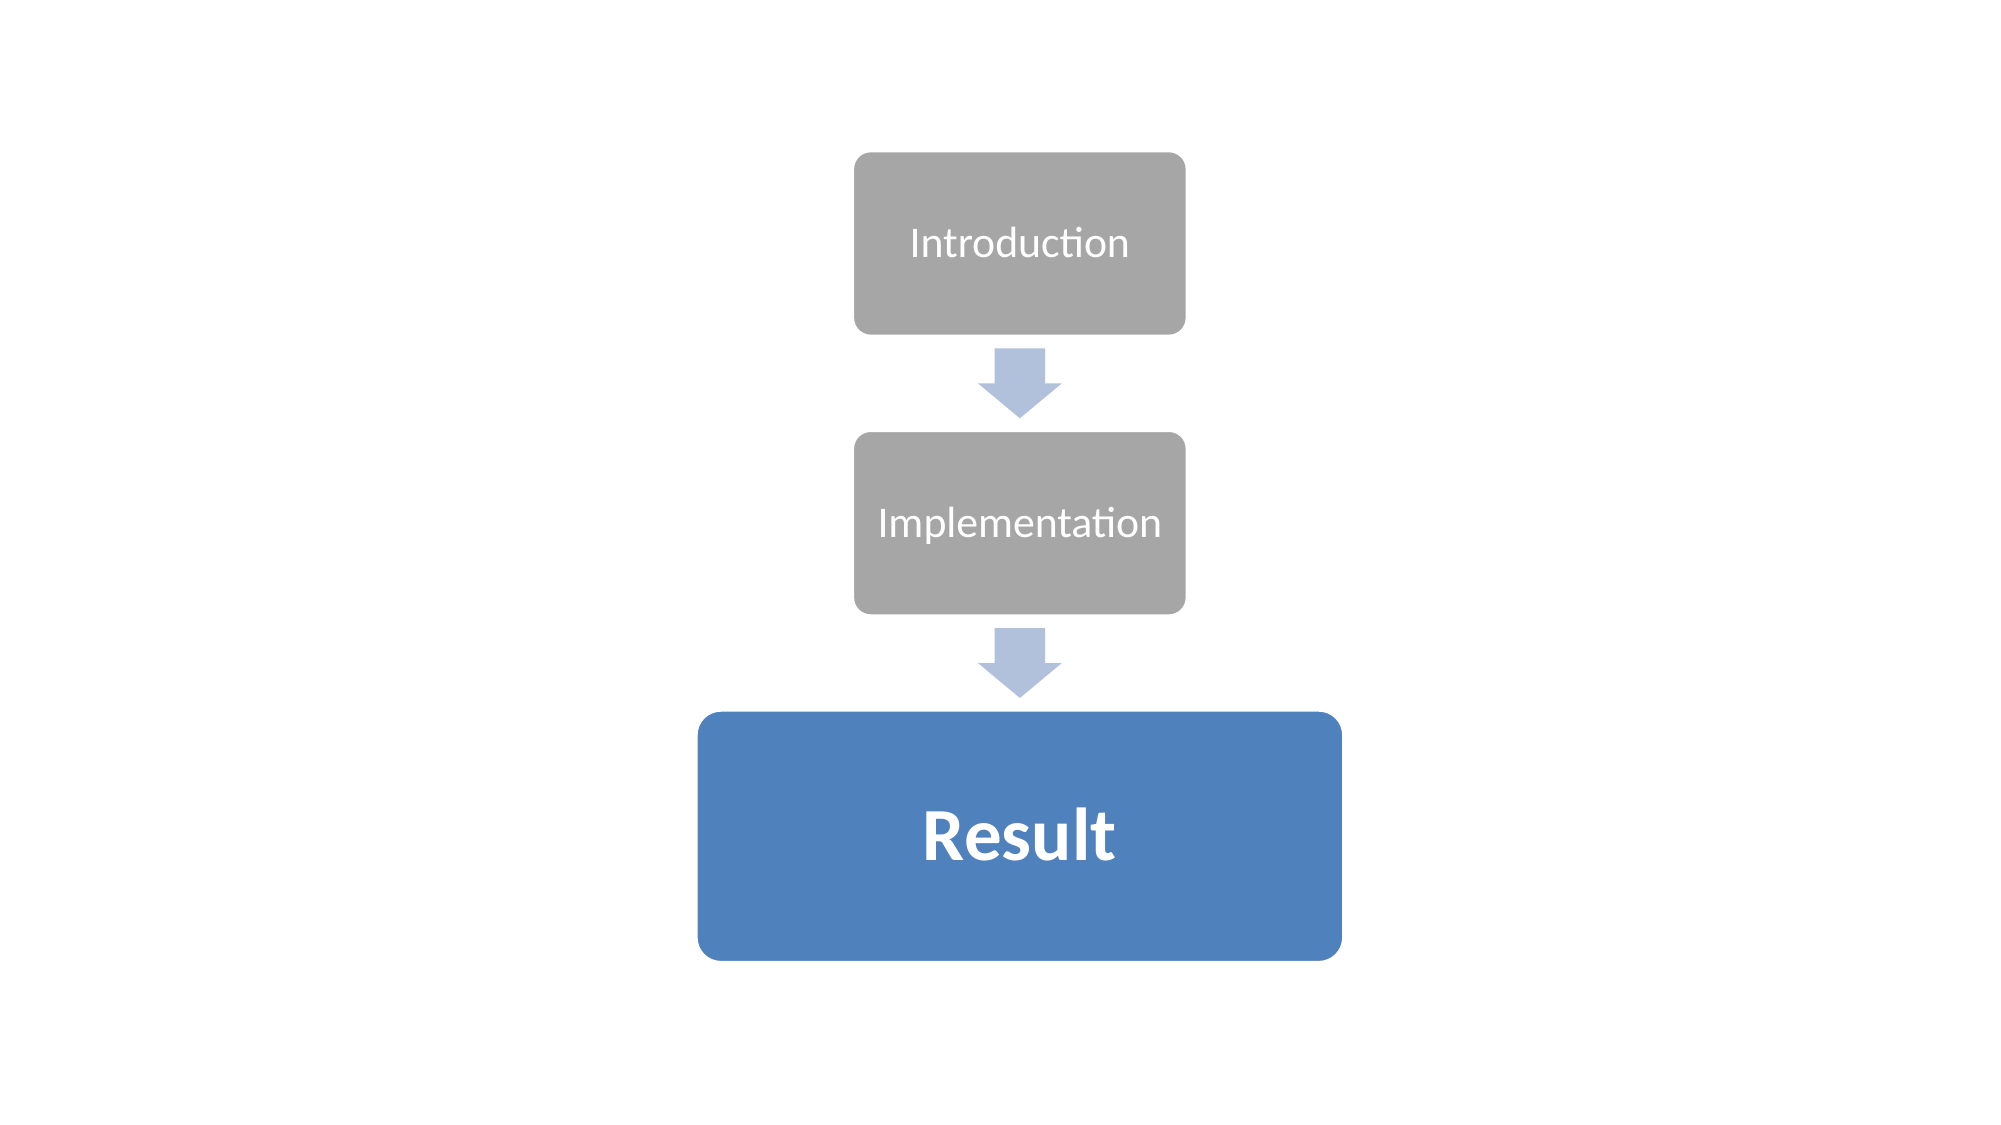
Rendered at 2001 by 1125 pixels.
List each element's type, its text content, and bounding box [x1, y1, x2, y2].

text_box [977, 628, 1062, 698]
text_box Introduction [852, 150, 1188, 337]
text_box Result [695, 709, 1345, 964]
text_box [977, 348, 1062, 419]
text_box Implementation [852, 429, 1188, 617]
